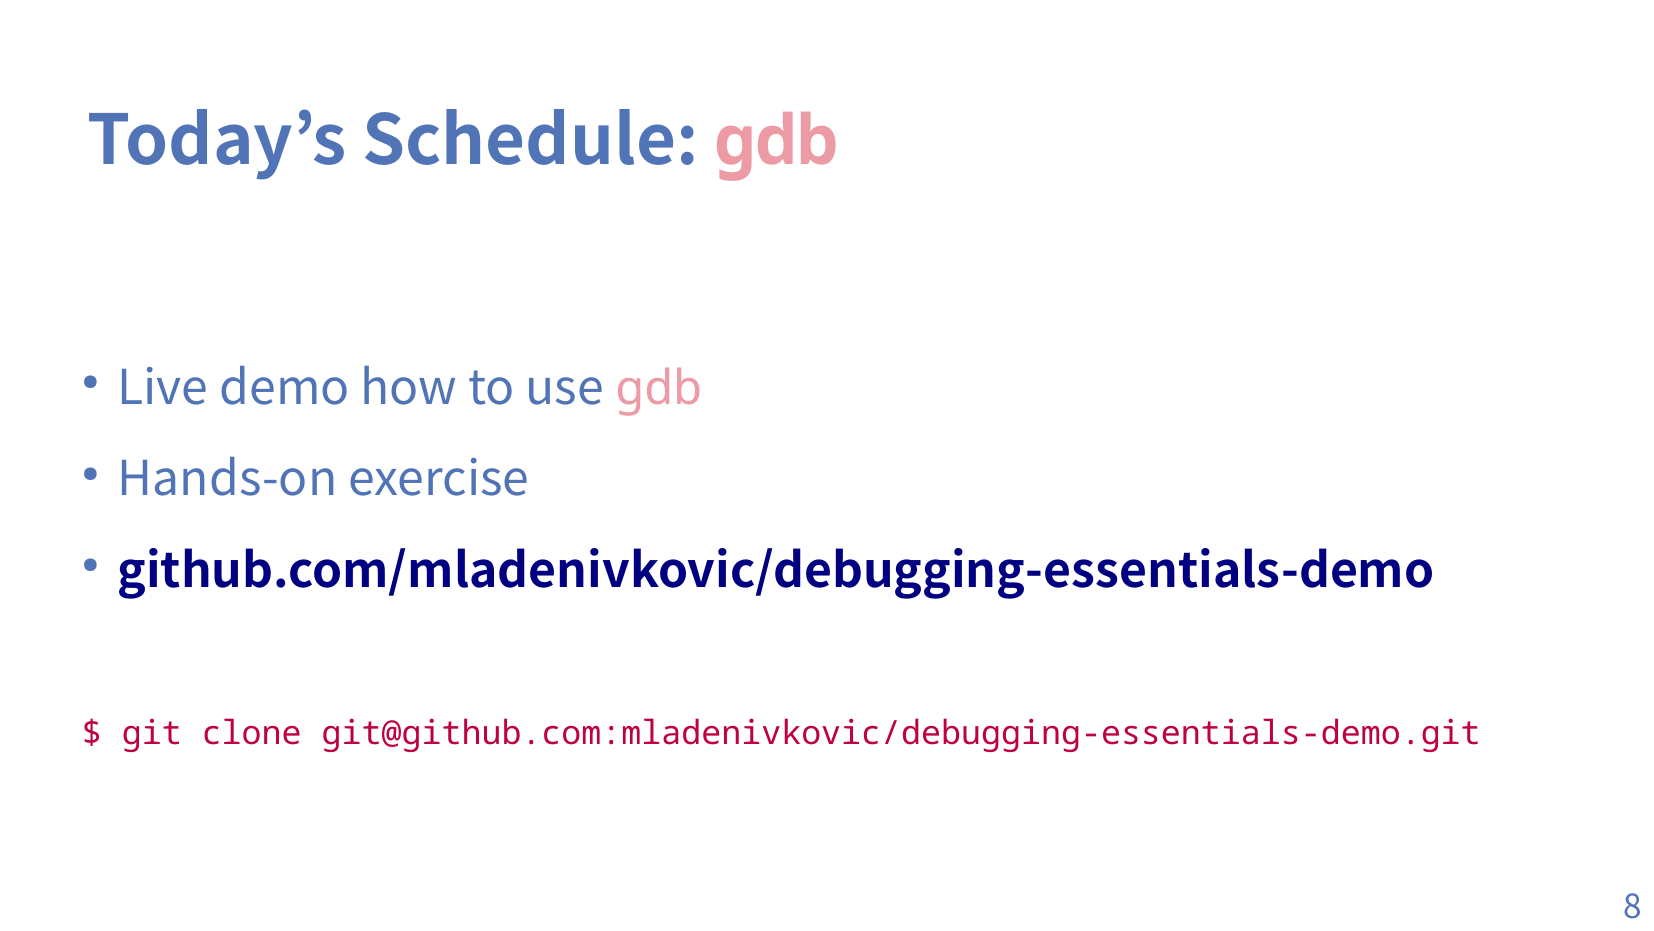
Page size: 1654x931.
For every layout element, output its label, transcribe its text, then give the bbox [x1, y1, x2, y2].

list Live demo how to use gdb Hands-on exercise github.com/mladenivkovic/debugging-essentials-demo $ git clone git@github.com:mladenivkovic/debugging-essentials-demo.git [81, 348, 1625, 880]
title Today’s Schedule: gdb [87, 93, 1563, 176]
